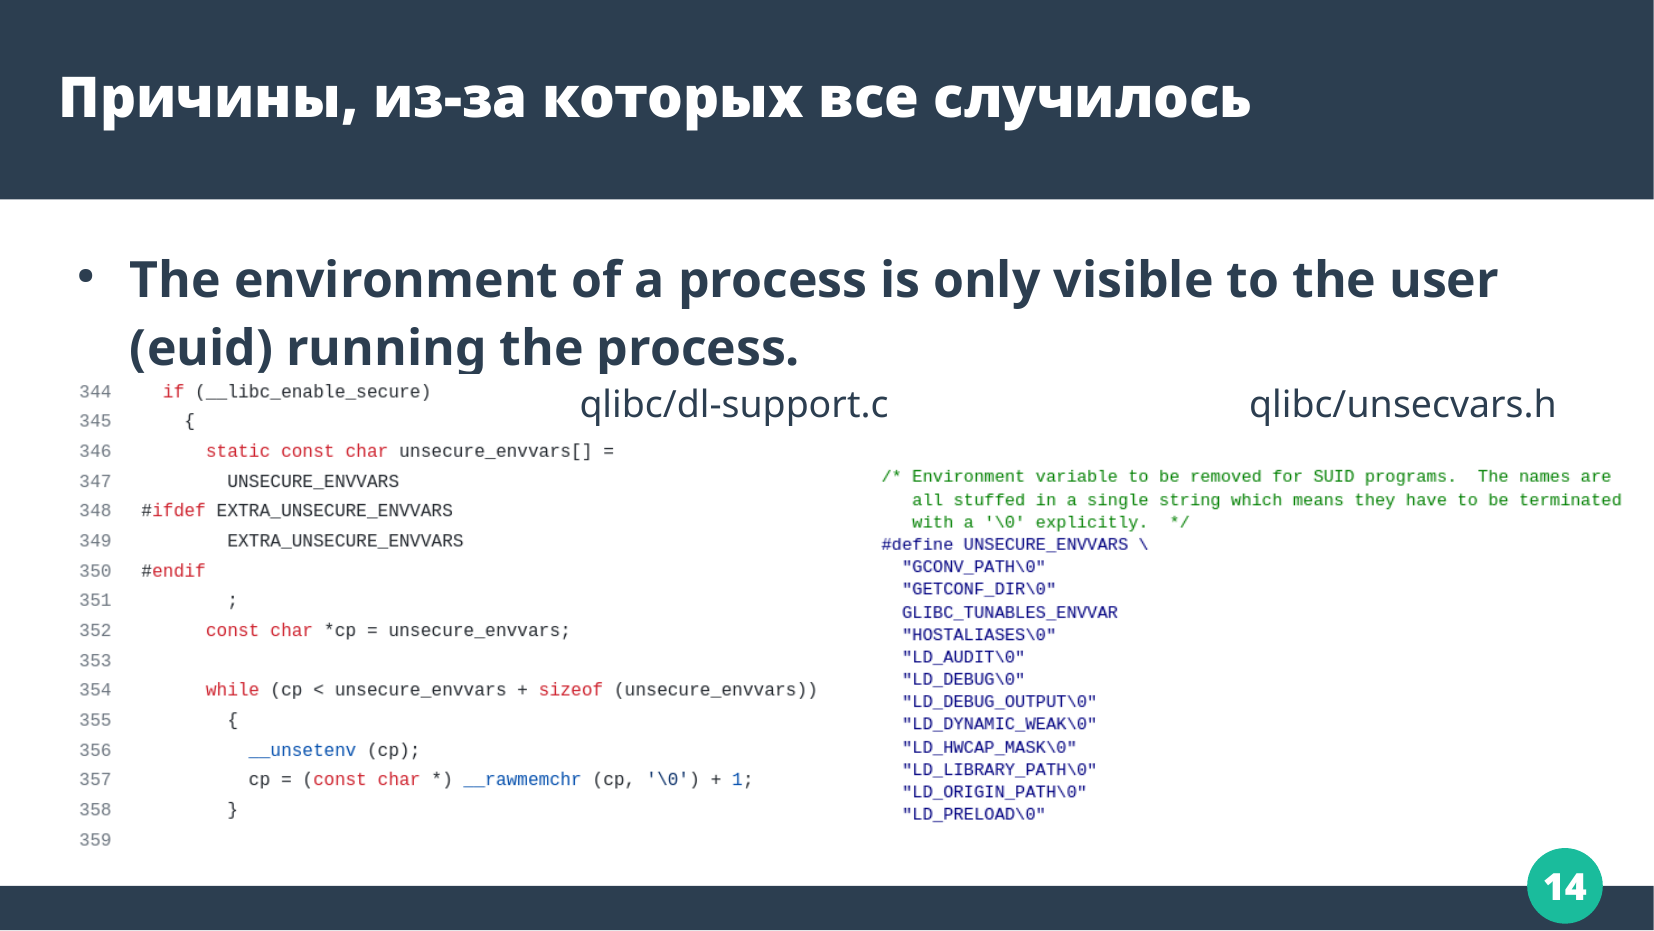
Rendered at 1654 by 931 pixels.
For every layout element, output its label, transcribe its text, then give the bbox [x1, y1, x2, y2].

text_box qlibc/unsecvars.h [1200, 375, 1607, 432]
title Причины, из-за которых все случилось [59, 37, 1595, 155]
text_box qlibc/dl-support.c [531, 375, 938, 432]
list The environment of a process is only visible to the user (euid) running the process. [59, 243, 1595, 864]
picture [875, 457, 1654, 826]
picture [75, 374, 838, 858]
